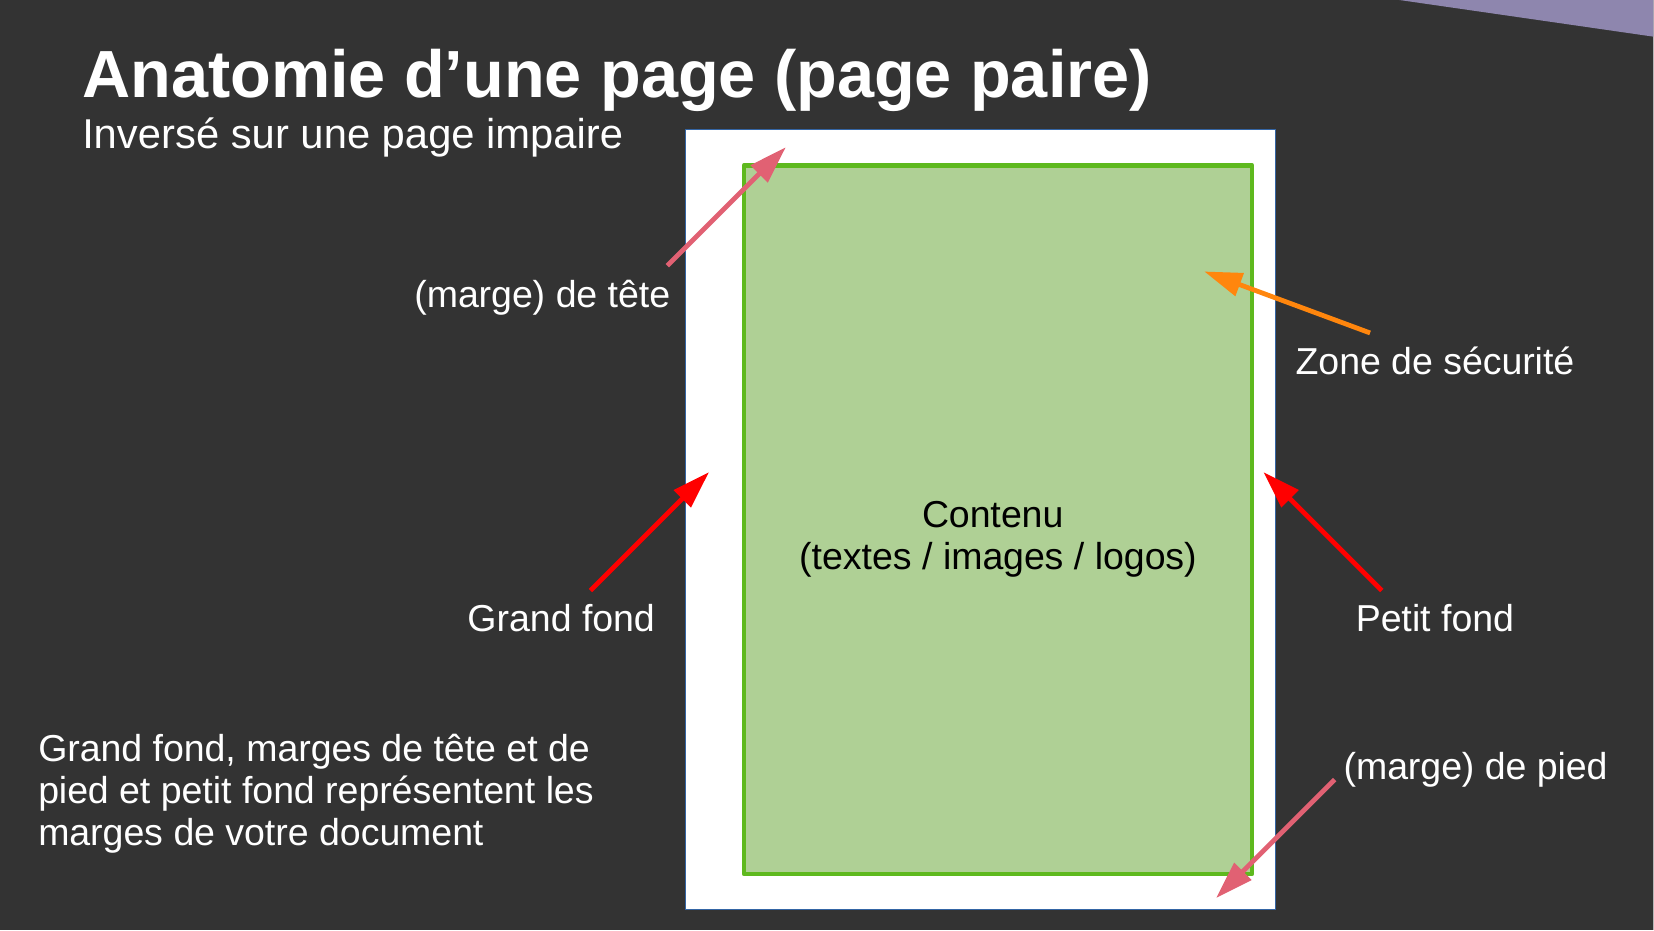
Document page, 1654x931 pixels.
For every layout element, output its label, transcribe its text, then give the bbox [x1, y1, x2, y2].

text_box Zone de sécurité [1275, 332, 1595, 390]
text_box [685, 129, 1276, 910]
text_box (marge) de tête [366, 265, 686, 323]
text_box Contenu (textes / images / logos) [767, 486, 1229, 586]
text_box [1399, 0, 1654, 37]
text_box (marge) de pied [1328, 738, 1648, 796]
text_box Grand fond, marges de tête et de pied et petit fond représentent les marges de votre document [23, 720, 614, 863]
title Inversé sur une page impaire [82, 110, 650, 195]
text_box Grand fond [401, 590, 721, 648]
title Anatomie d’une page (page paire) [82, 37, 1571, 122]
text_box Petit fond [1275, 590, 1595, 648]
